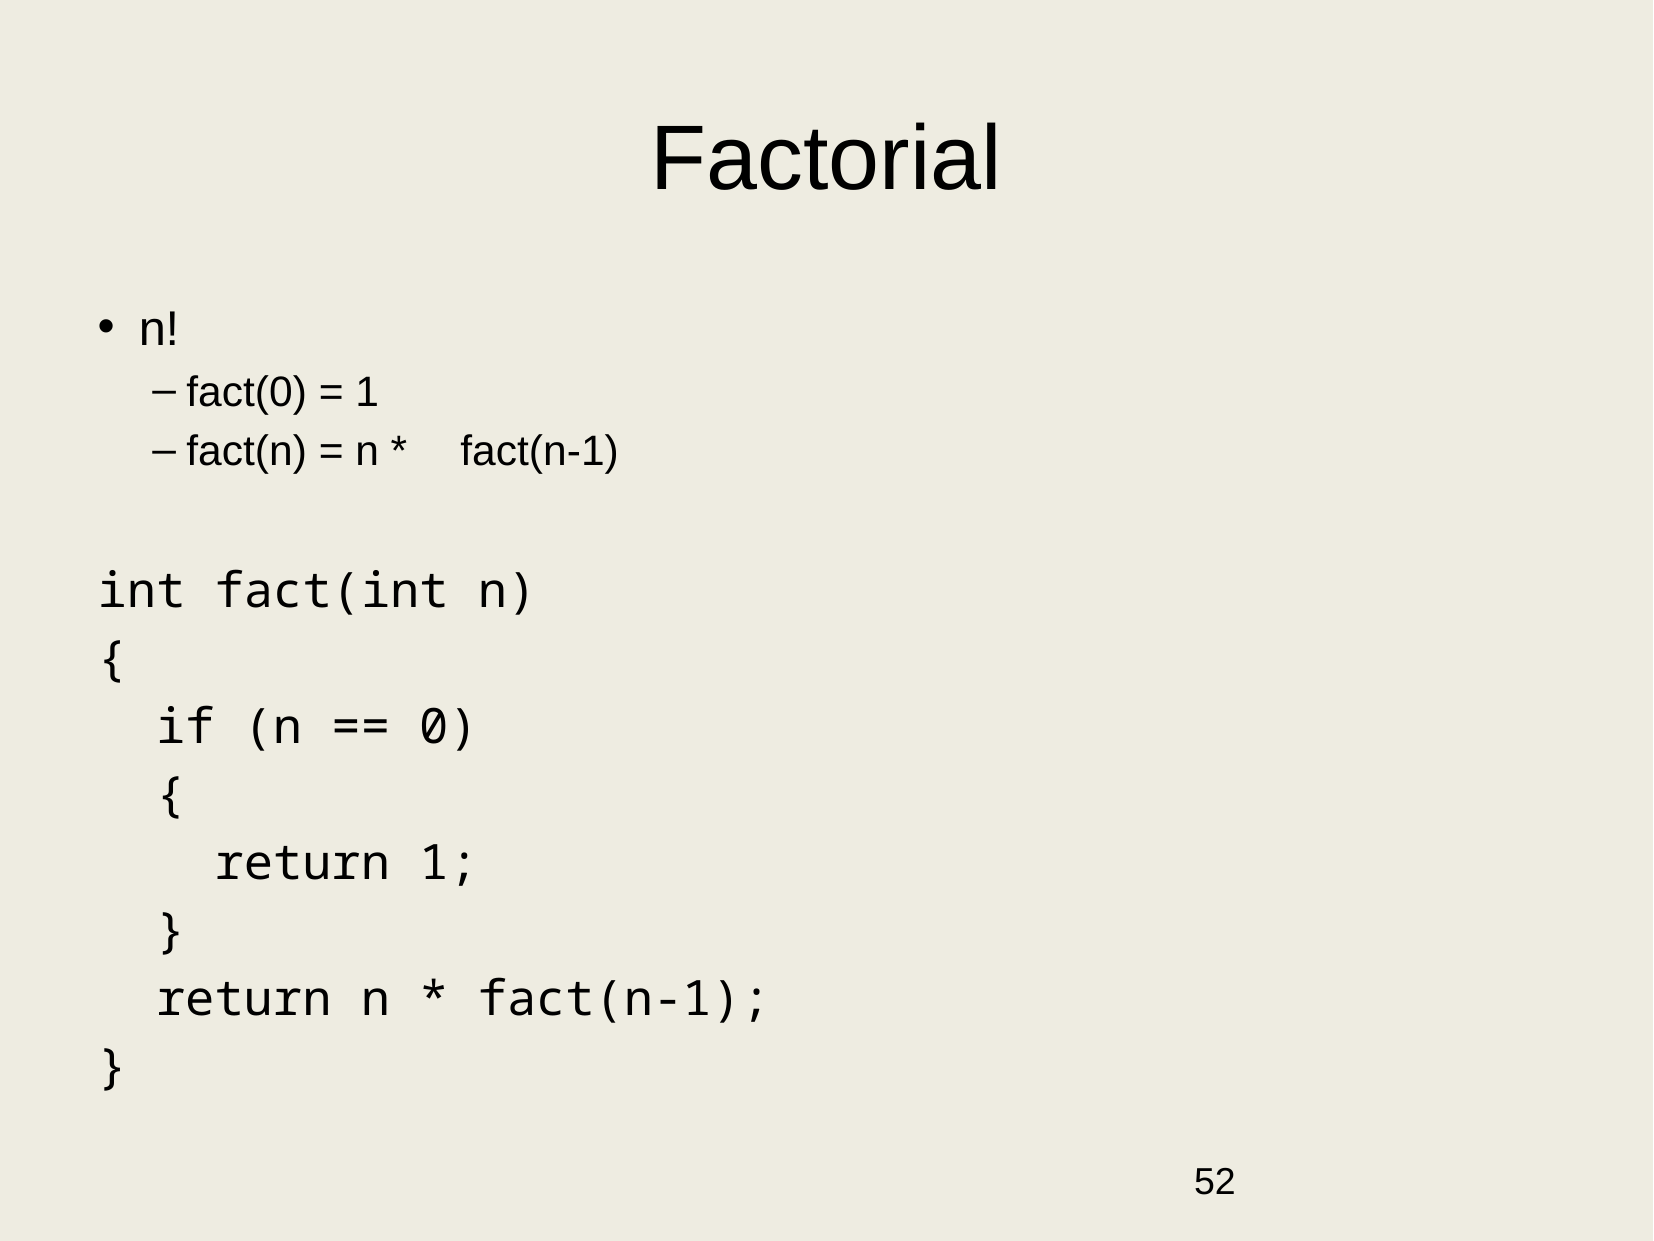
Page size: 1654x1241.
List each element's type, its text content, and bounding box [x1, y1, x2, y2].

title Factorial [82, 49, 1571, 257]
slide_number <number> [1179, 1149, 1565, 1216]
list n! fact(0) = 1 fact(n) = n * fact(n-1) int fact(int n) { if (n == 0) { return 1; } return n * fact(n-1); } [82, 289, 1571, 1109]
